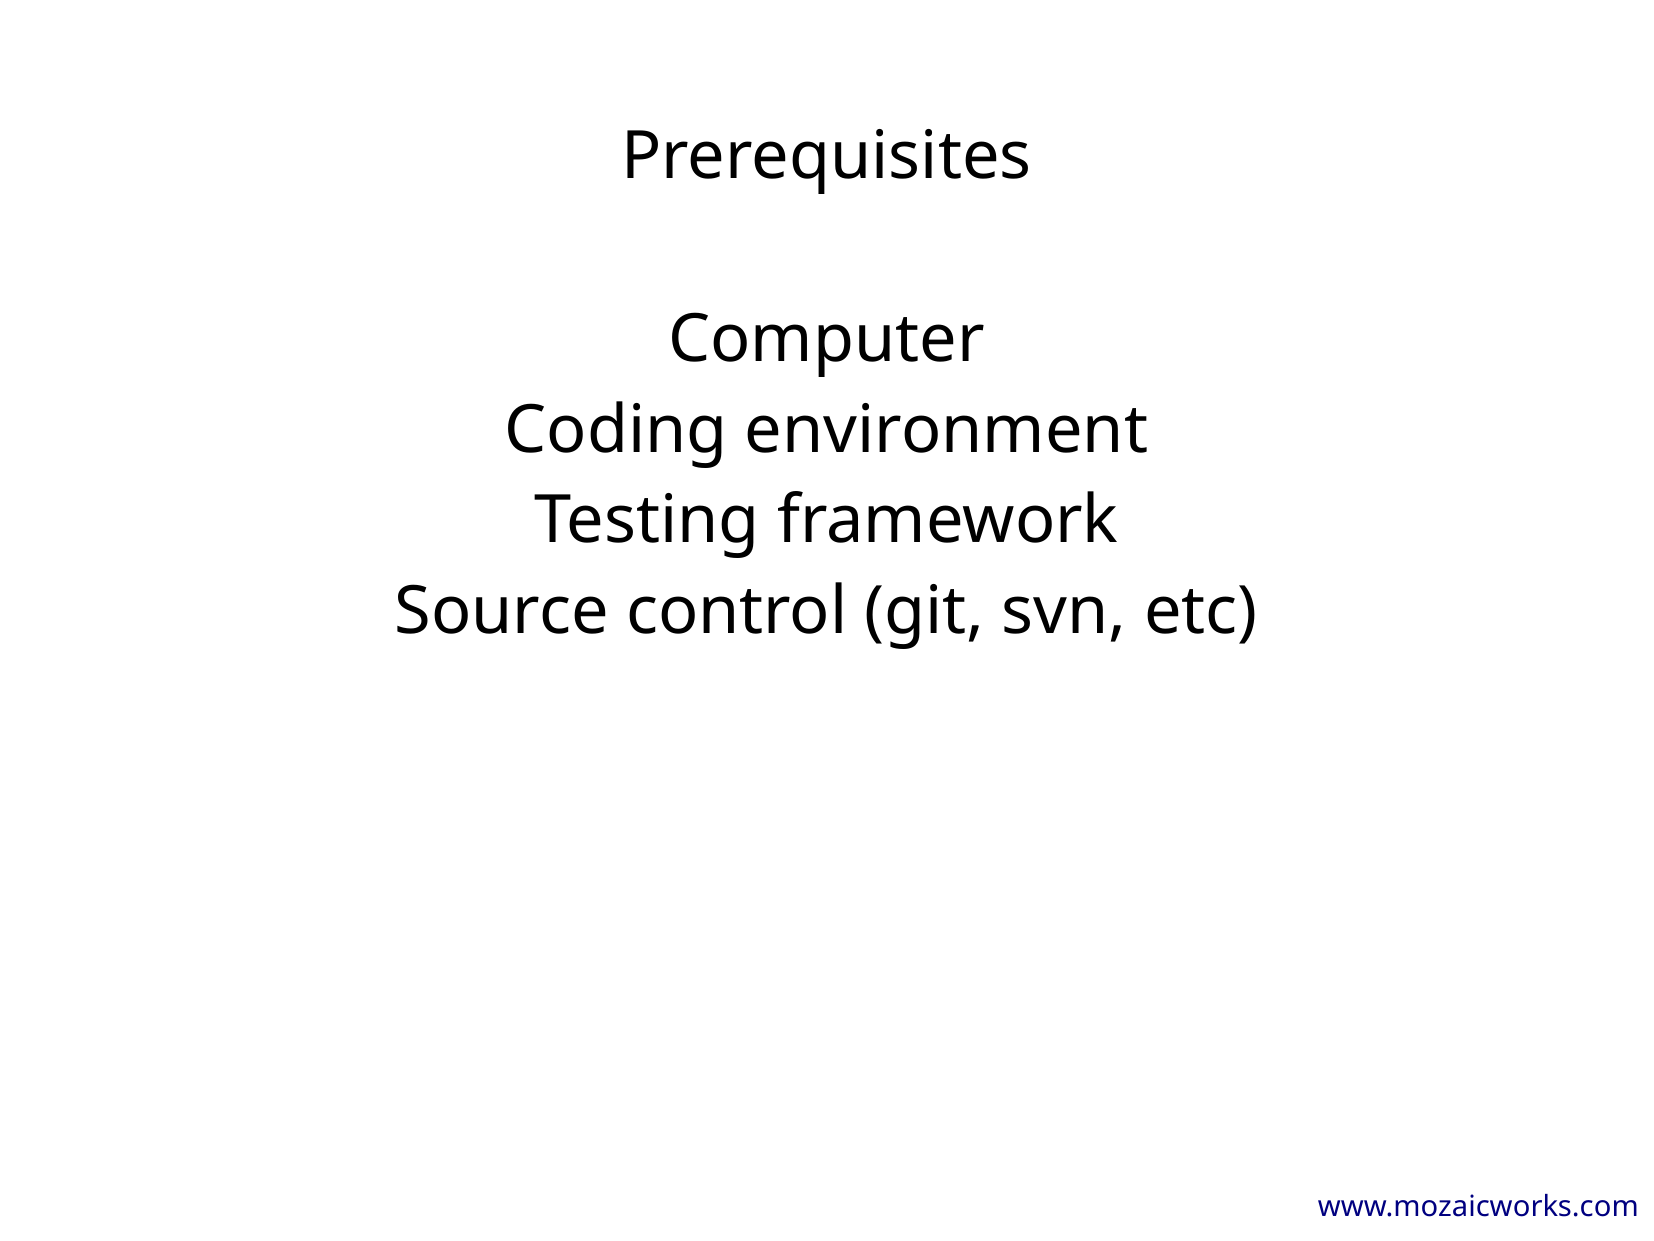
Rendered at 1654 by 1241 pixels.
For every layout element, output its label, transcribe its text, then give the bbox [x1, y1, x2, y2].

title Prerequisites [82, 49, 1571, 257]
text_box www.mozaicworks.com [0, 1178, 1654, 1241]
subtitle Computer Coding environment Testing framework Source control (git, svn, etc) [82, 290, 1571, 1109]
